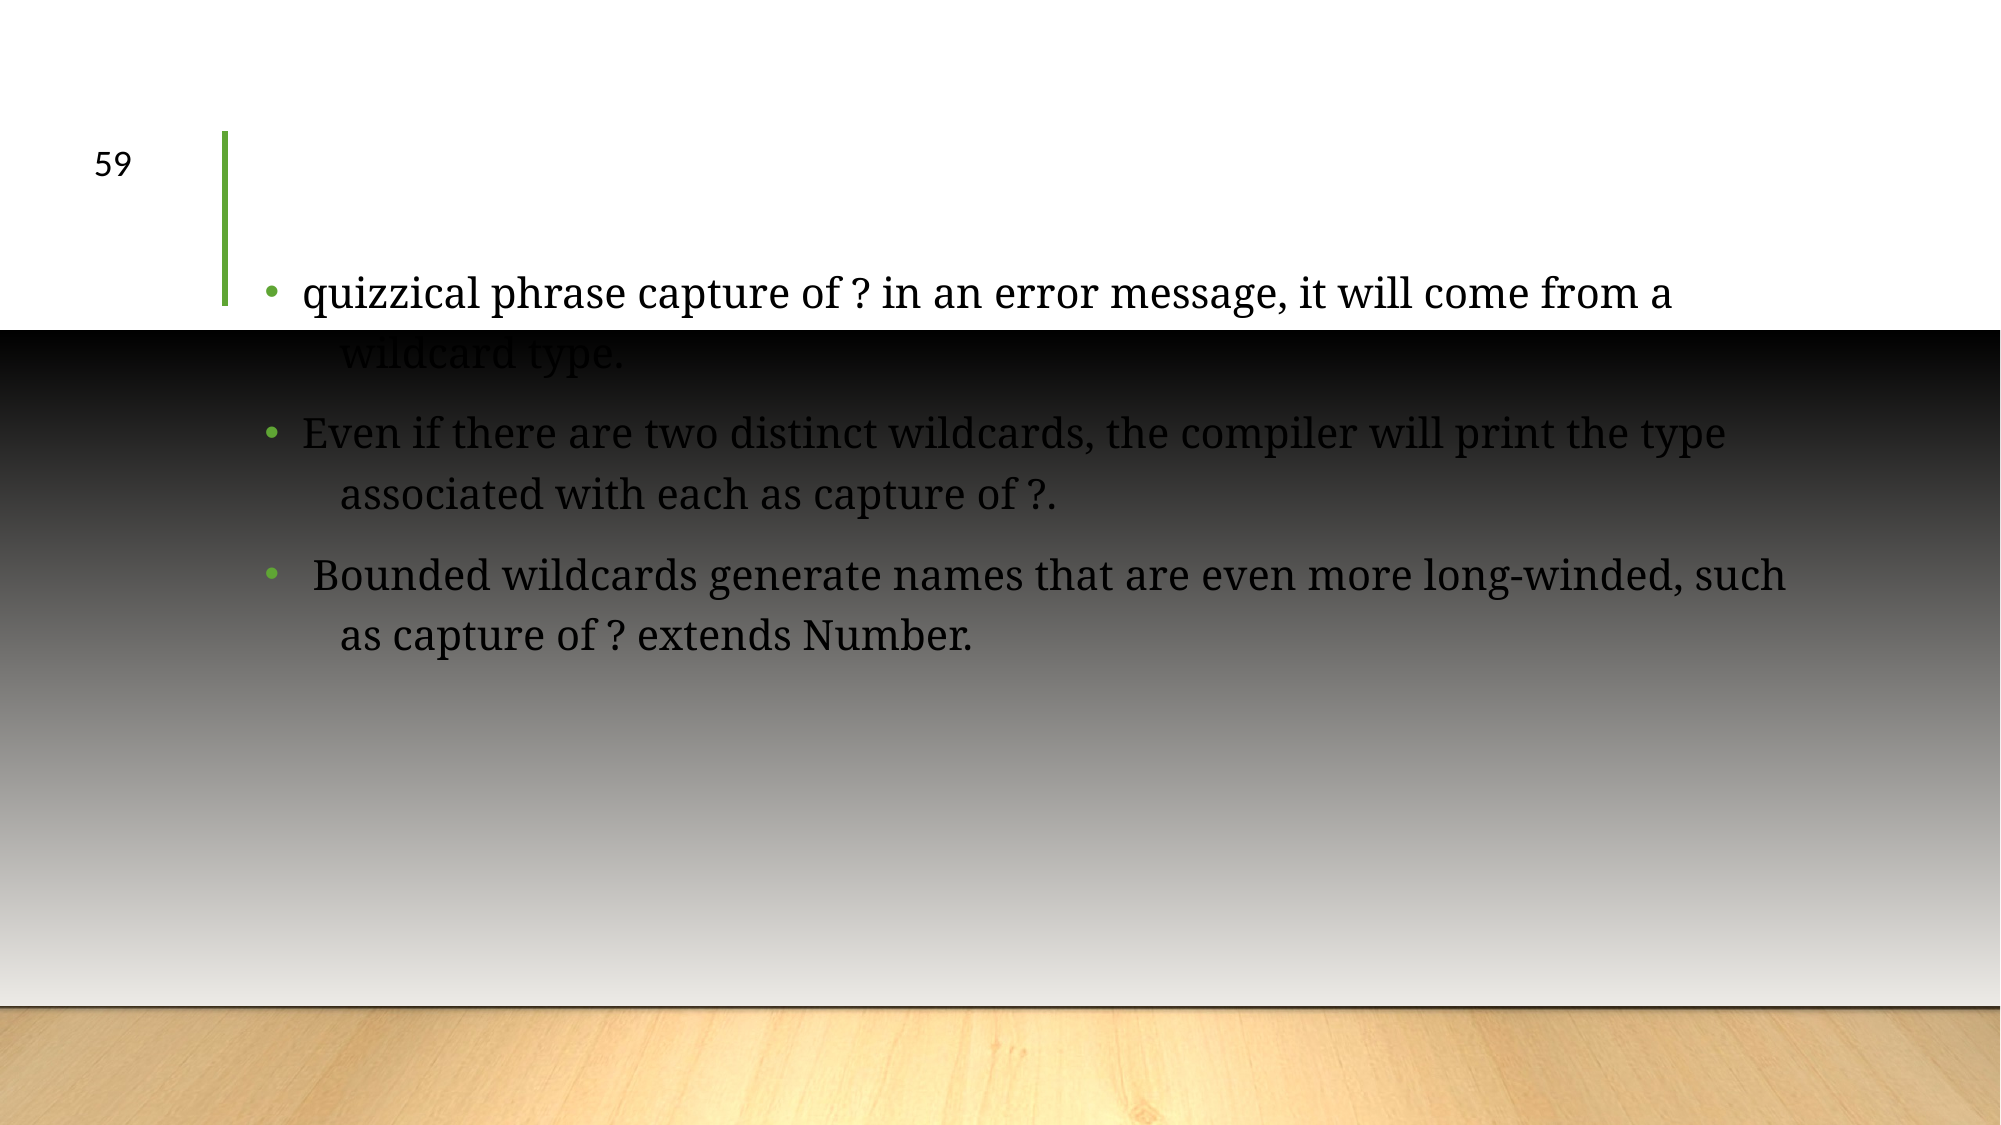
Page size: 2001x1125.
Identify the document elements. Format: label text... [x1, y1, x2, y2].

text_box [78, 131, 212, 214]
list quizzical phrase capture of ? in an error message, it will come from a wildcard type. Even if there are two distinct wildcards, the compiler will print the type associated with each as capture of ?. Bounded wildcards generate names that are even more long-winded, such as capture of ? extends Number. [249, 248, 1812, 815]
